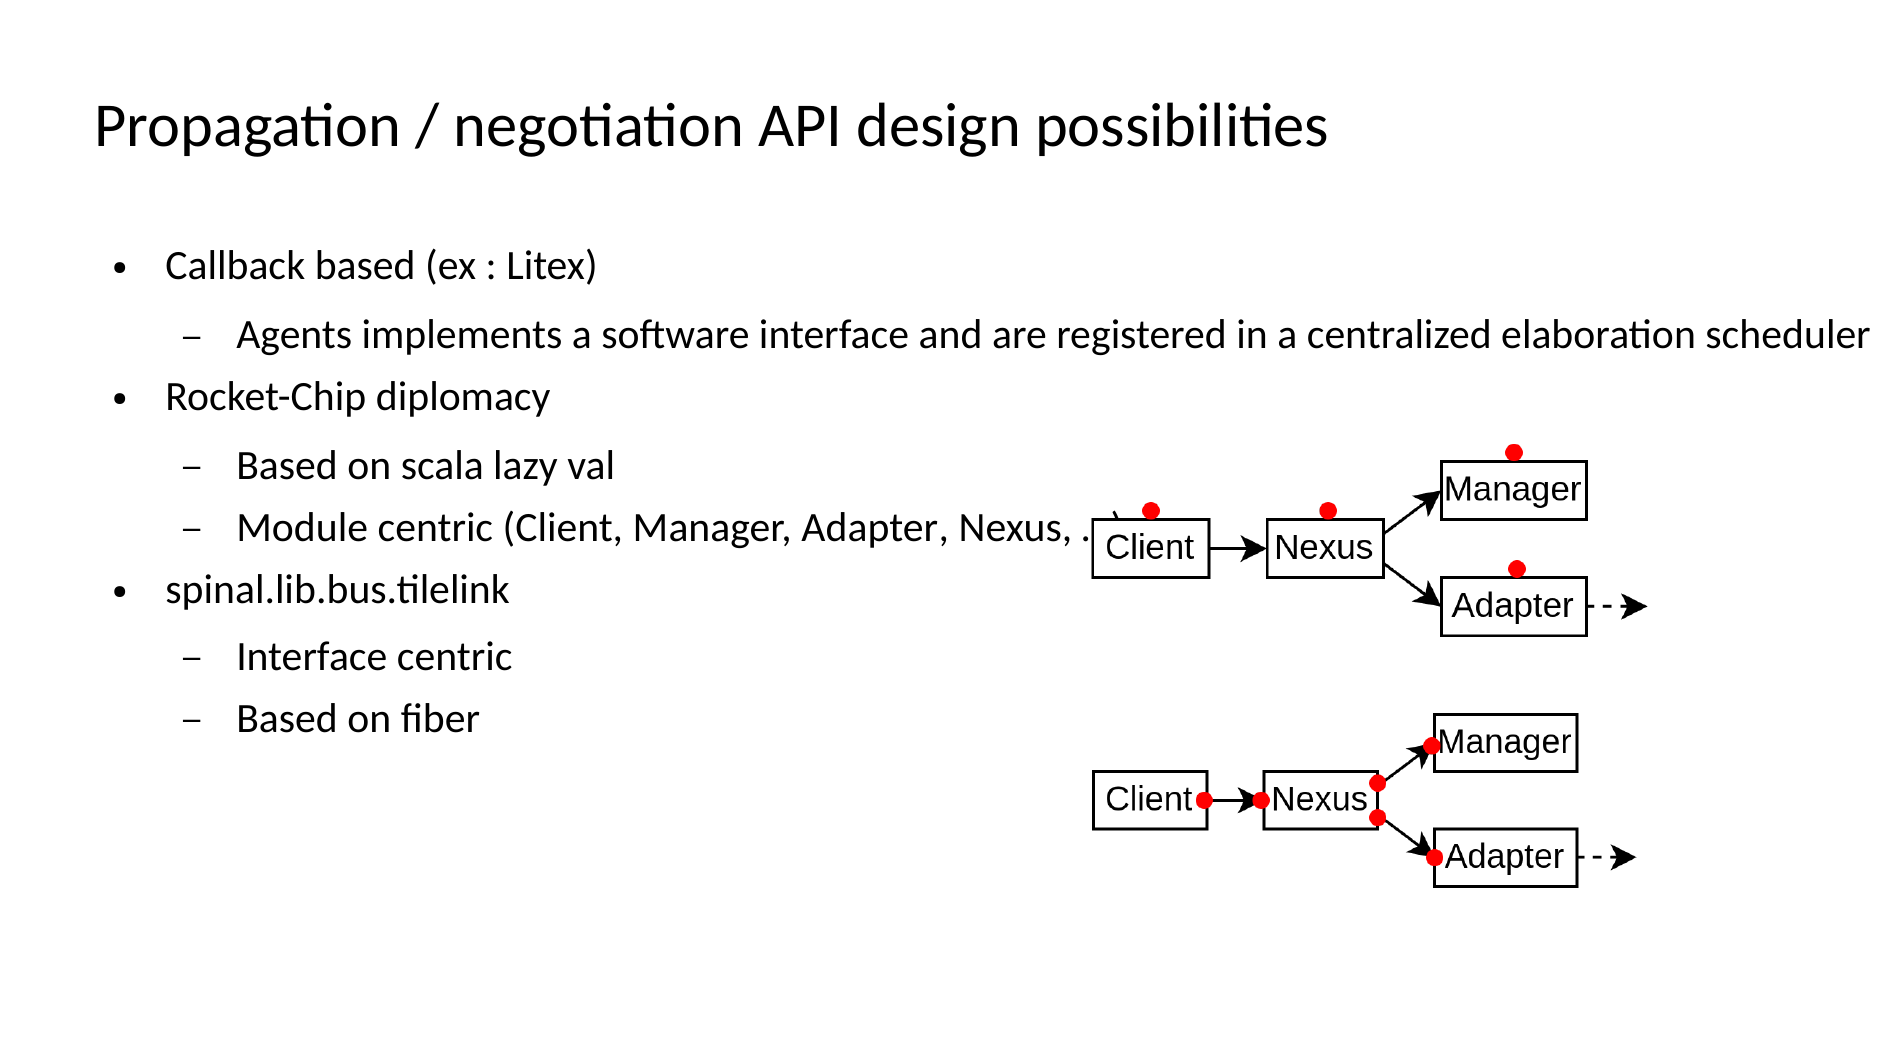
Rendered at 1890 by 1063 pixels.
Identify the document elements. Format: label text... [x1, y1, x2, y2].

picture [1063, 684, 1689, 916]
picture [1062, 413, 1701, 666]
list Callback based (ex : Litex) Agents implements a software interface and are registered in a centralized elaboration scheduler Rocket-Chip diplomacy Based on scala lazy val Module centric (Client, Manager, Adapter, Nexus, …) spinal.lib.bus.tilelink Interface centric Based on fiber [94, 248, 1878, 1063]
title Propagation / negotiation API design possibilities [94, 42, 1796, 220]
